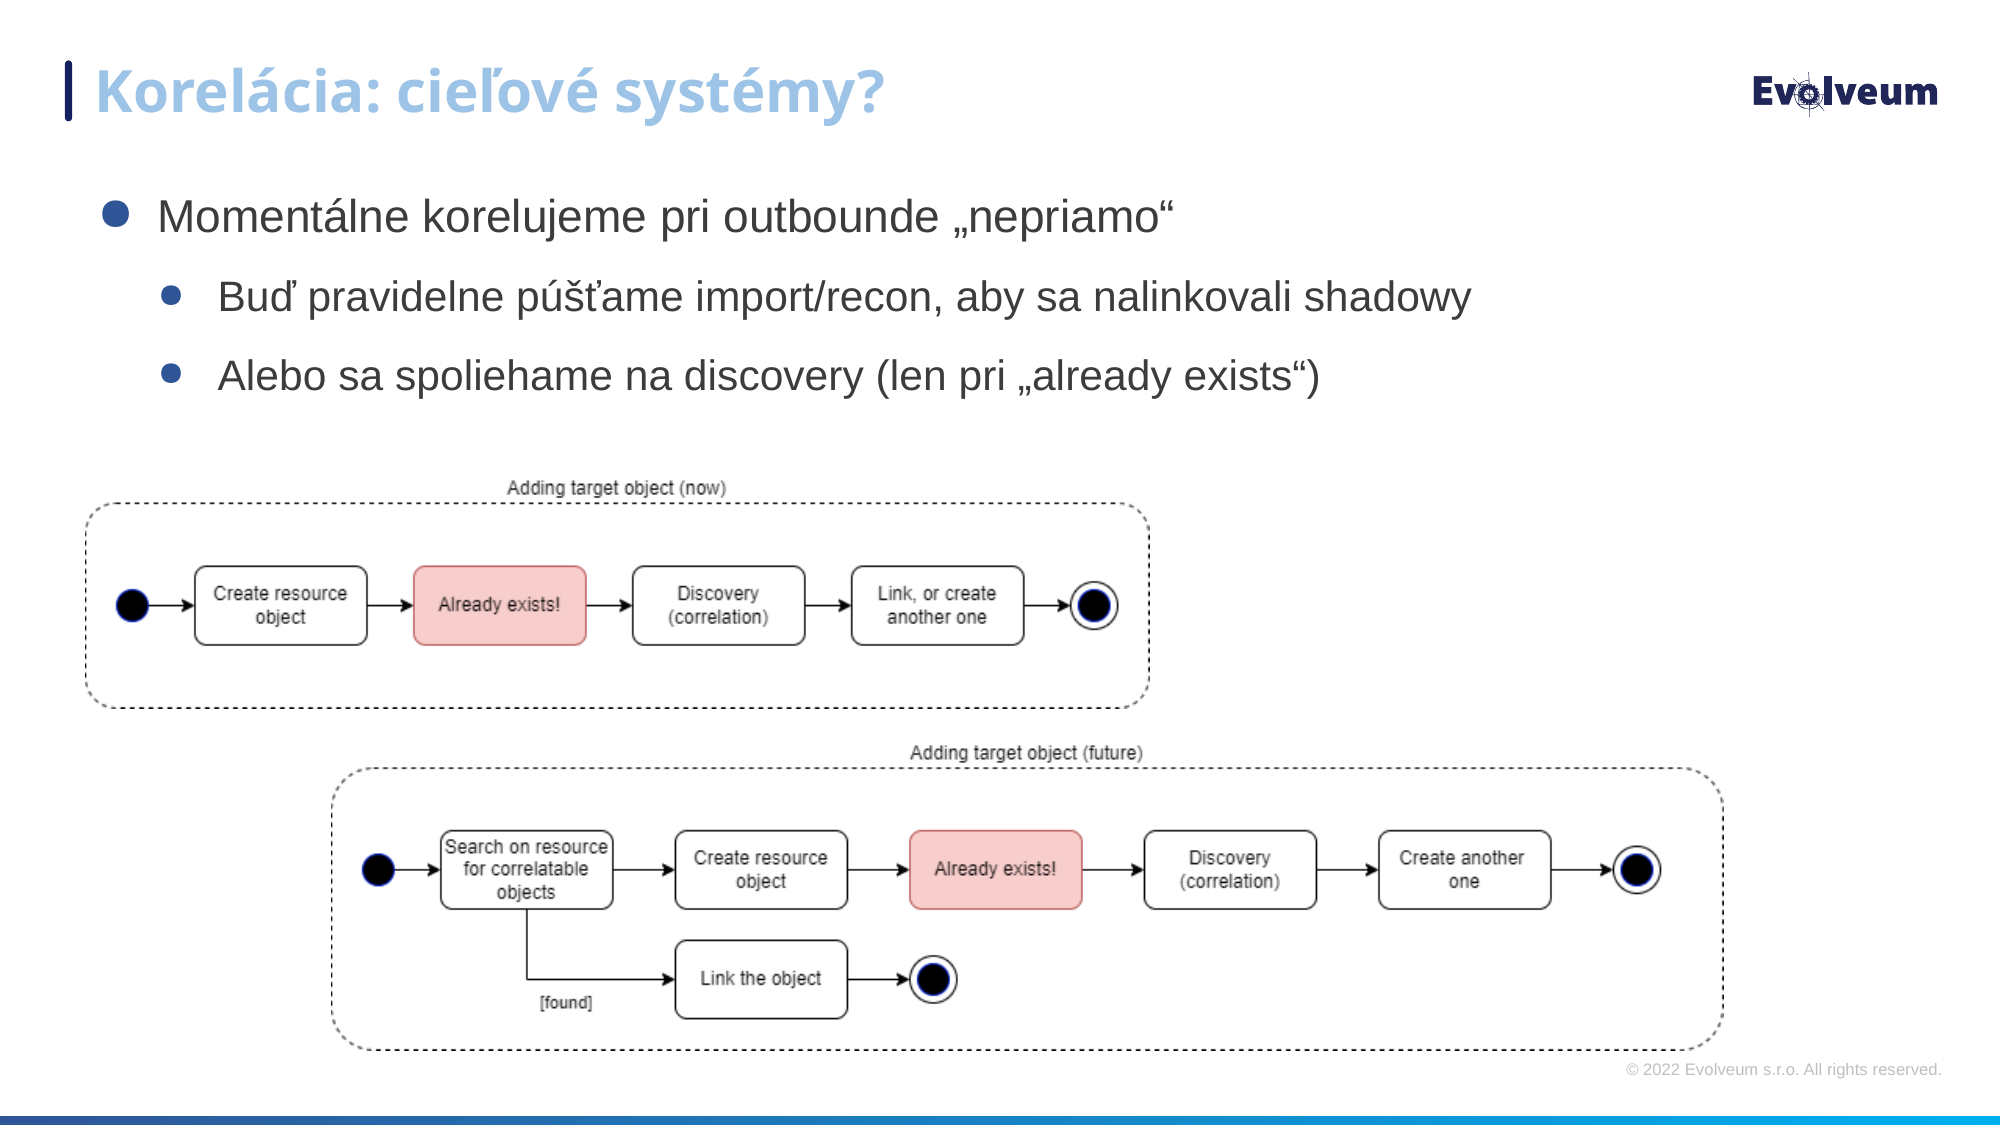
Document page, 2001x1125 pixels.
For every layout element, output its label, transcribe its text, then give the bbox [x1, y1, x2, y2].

title Korelácia: cieľové systémy? [94, 47, 1687, 133]
picture [331, 741, 1724, 1051]
picture [85, 476, 1150, 709]
list Momentálne korelujeme pri outbounde „nepriamo“ Buď pravidelne púšťame import/recon, aby sa nalinkovali shadowy Alebo sa spoliehame na discovery (len pri „already exists“) [84, 183, 1916, 401]
